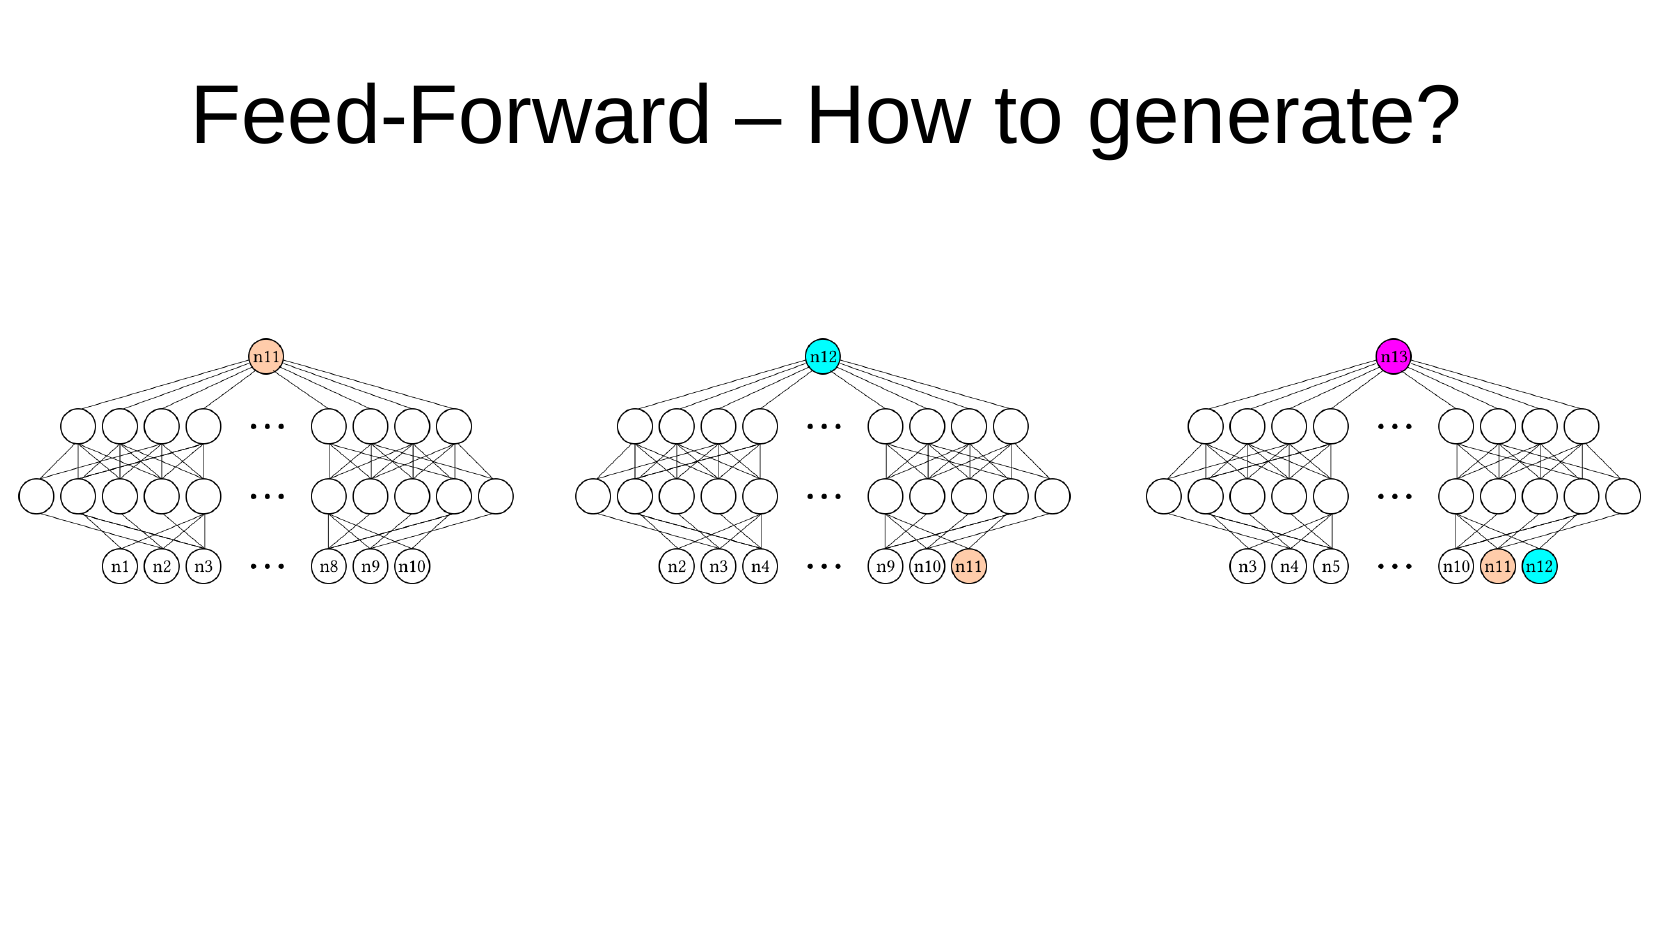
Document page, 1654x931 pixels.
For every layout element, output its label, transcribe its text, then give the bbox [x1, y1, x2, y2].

picture [18, 338, 1641, 584]
title Feed-Forward – How to generate? [82, 37, 1571, 193]
